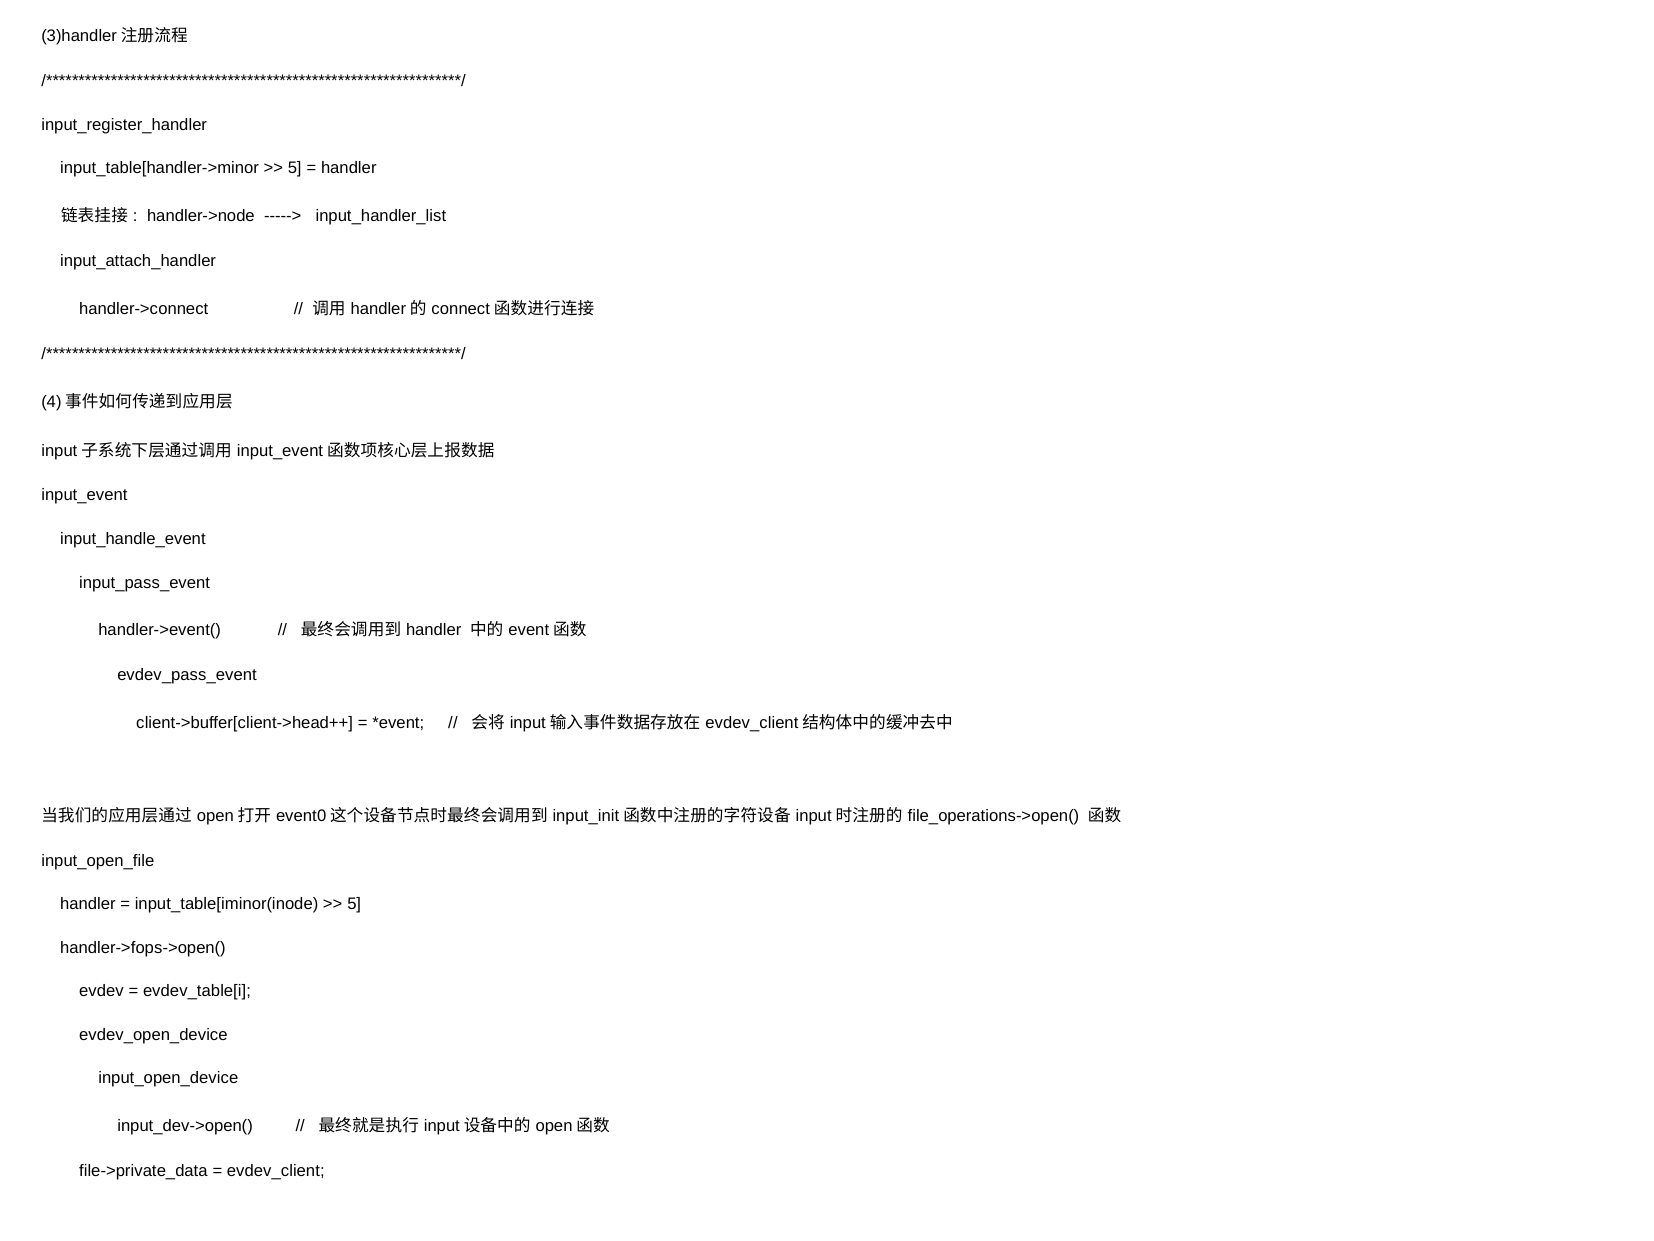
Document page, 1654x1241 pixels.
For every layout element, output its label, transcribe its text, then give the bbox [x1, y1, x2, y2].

text_box (3)handler注册流程 /****************************************************************/ input_register_handler input_table[handler->minor >> 5] = handler 链表挂接: handler->node -----> input_handler_list input_attach_handler handler->connect // 调用handler的connect函数进行连接 /****************************************************************/ (4)事件如何传递到应用层 input子系统下层通过调用input_event函数项核心层上报数据 input_event input_handle_event input_pass_event handler->event() // 最终会调用到handler 中的event函数 evdev_pass_event client->buffer[client->head++] = *event; // 会将input输入事件数据存放在evdev_client结构体中的缓冲去中 当我们的应用层通过open打开event0这个设备节点时最终会调用到input_init函数中注册的字符设备input时注册的file_operations->open() 函数 input_open_file handler = input_table[iminor(inode) >> 5] handler->fops->open() evdev = evdev_table[i]; evdev_open_device input_open_device input_dev->open() // 最终就是执行input设备中的open函数 file->private_data = evdev_client; [26, 15, 1396, 1241]
